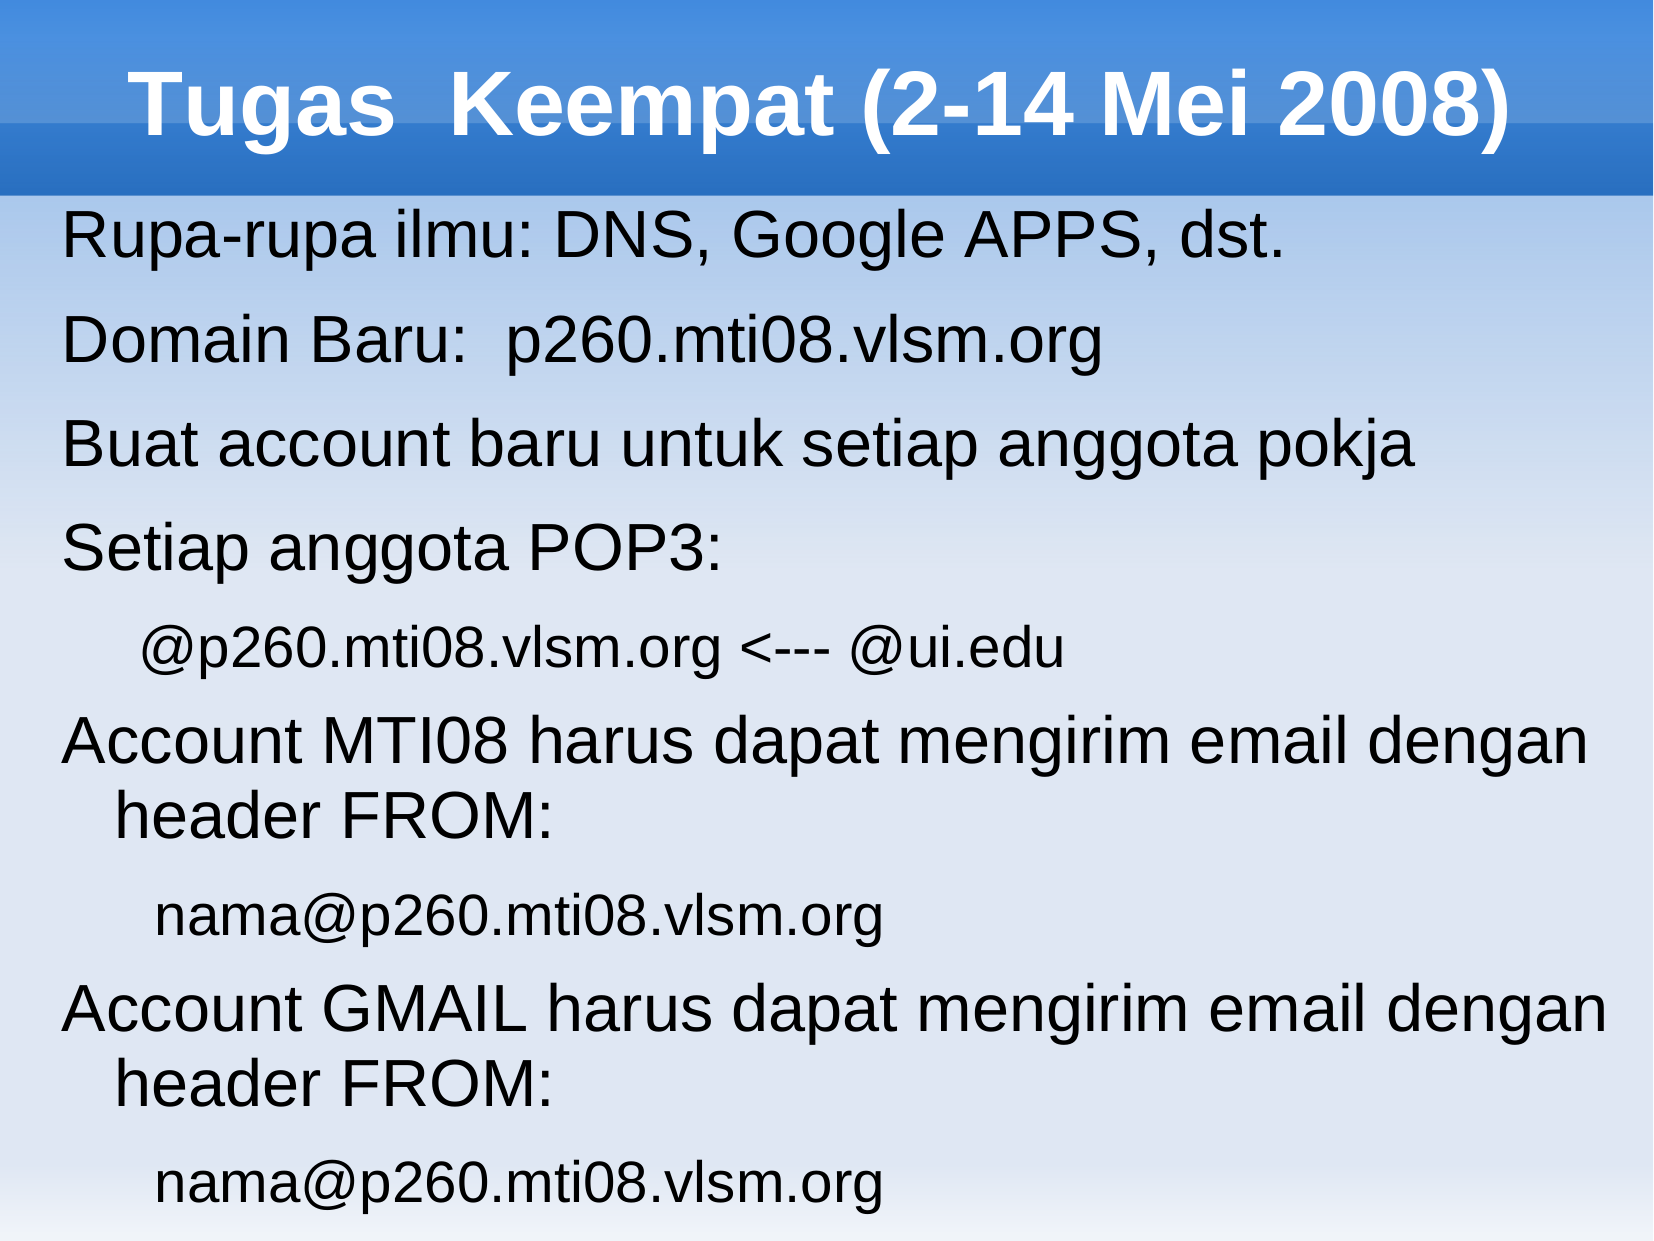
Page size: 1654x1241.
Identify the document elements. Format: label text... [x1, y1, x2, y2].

list Rupa-rupa ilmu: DNS, Google APPS, dst. Domain Baru: p260.mti08.vlsm.org Buat account baru untuk setiap anggota pokja Setiap anggota POP3: @p260.mti08.vlsm.org <--- @ui.edu Account MTI08 harus dapat mengirim email dengan header FROM: nama@p260.mti08.vlsm.org Account GMAIL harus dapat mengirim email dengan header FROM: nama@p260.mti08.vlsm.org [44, 197, 1629, 1216]
picture [0, 0, 1654, 1241]
title Tugas Keempat (2-14 Mei 2008) [76, 7, 1565, 197]
